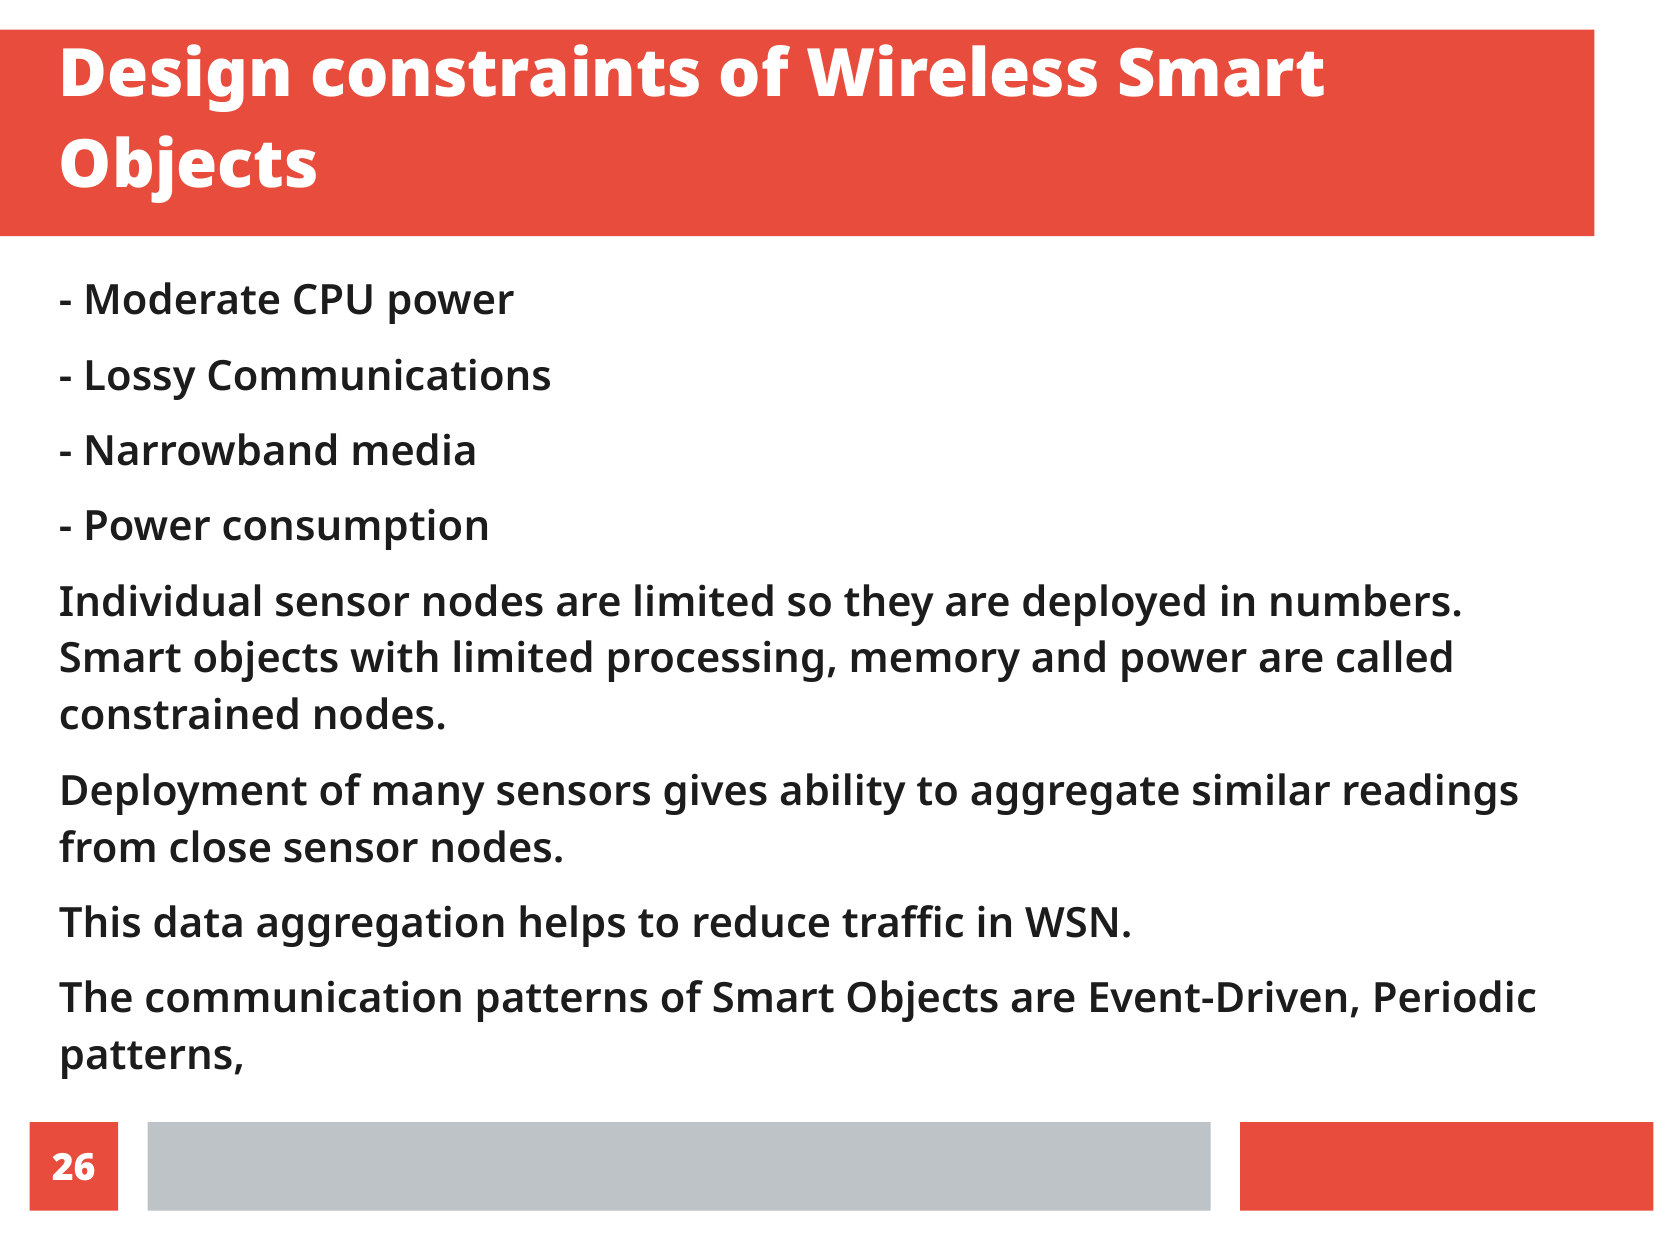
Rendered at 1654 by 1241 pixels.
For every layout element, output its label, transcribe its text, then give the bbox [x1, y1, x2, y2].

list - Moderate CPU power - Lossy Communications - Narrowband media - Power consumption Individual sensor nodes are limited so they are deployed in numbers. Smart objects with limited processing, memory and power are called constrained nodes. Deployment of many sensors gives ability to aggregate similar readings from close sensor nodes. This data aggregation helps to reduce traffic in WSN. The communication patterns of Smart Objects are Event-Driven, Periodic patterns, [59, 270, 1565, 1093]
title Design constraints of Wireless Smart Objects [59, 59, 1595, 207]
